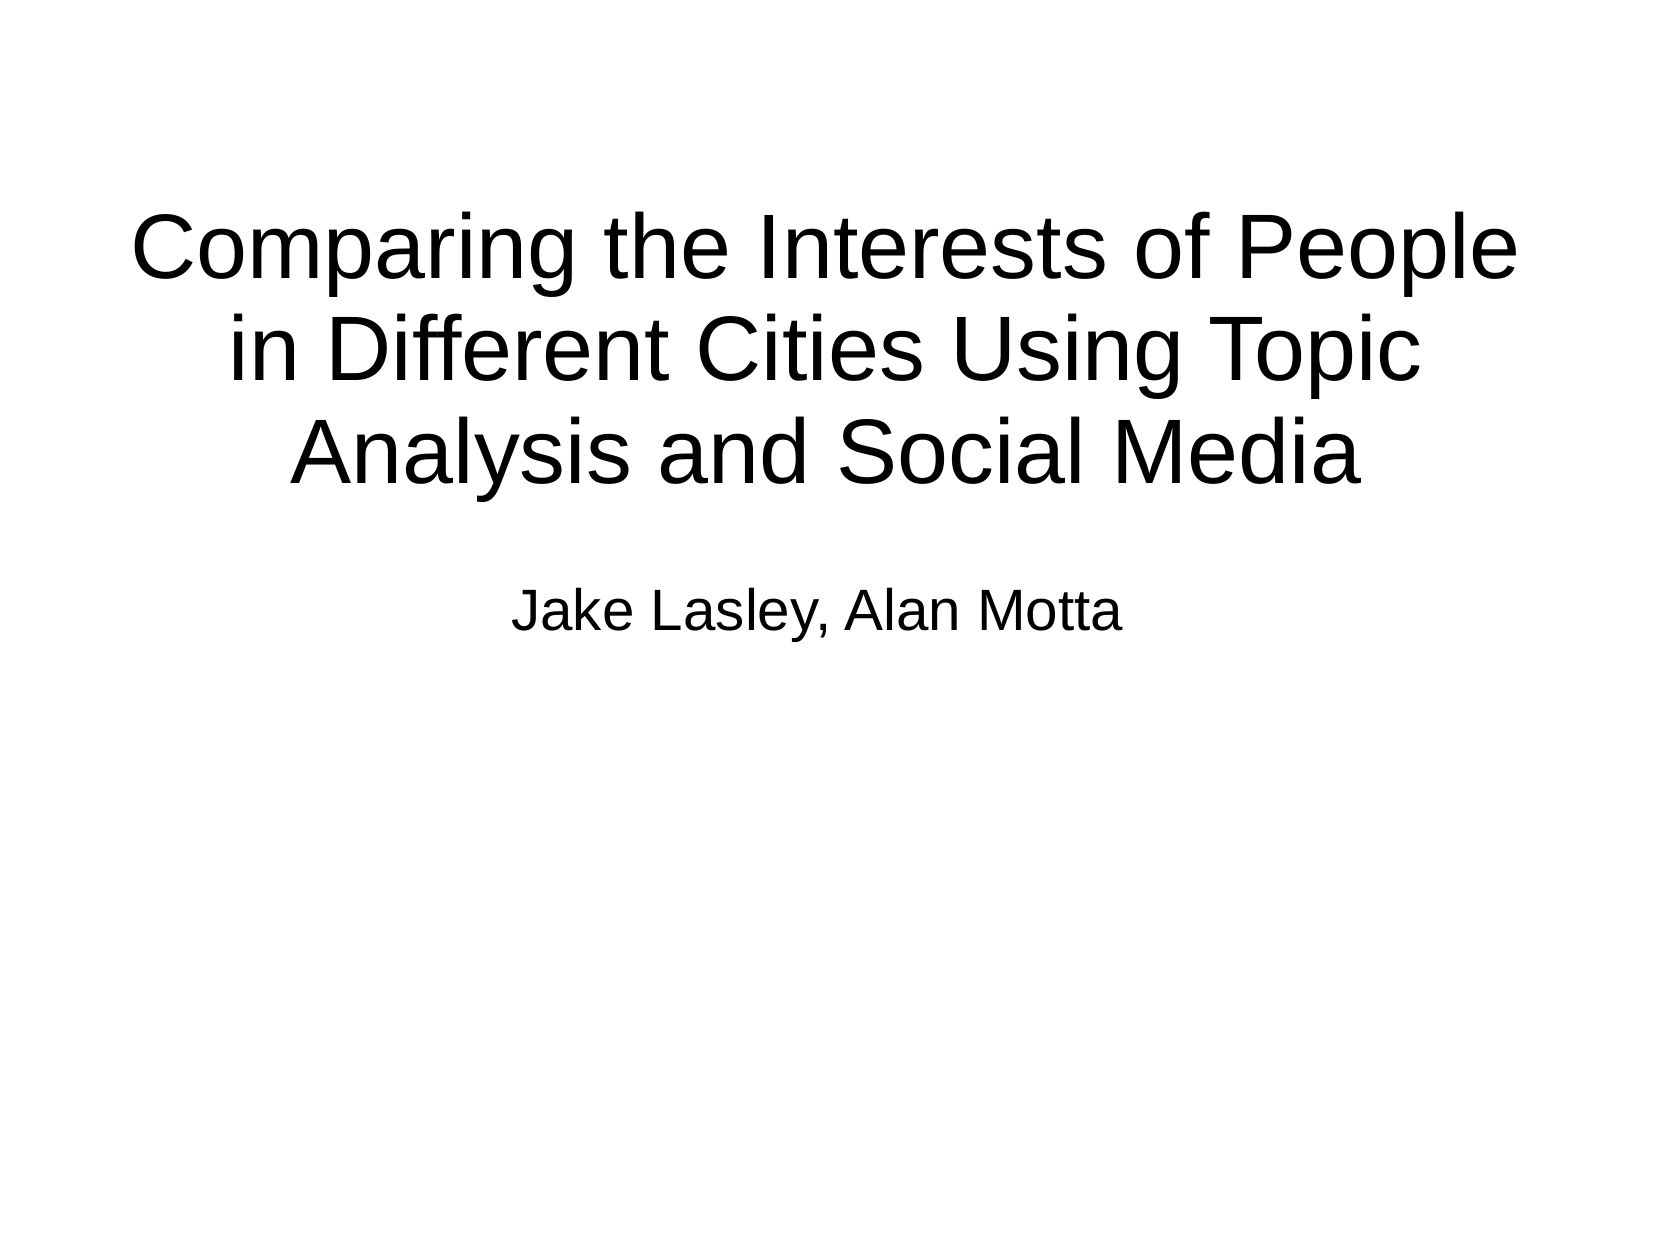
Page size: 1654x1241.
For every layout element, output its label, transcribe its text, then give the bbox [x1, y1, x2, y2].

text_box Jake Lasley, Alan Motta [180, 570, 1456, 736]
title Comparing the Interests of People in Different Cities Using Topic Analysis and Social Media [82, 195, 1571, 503]
